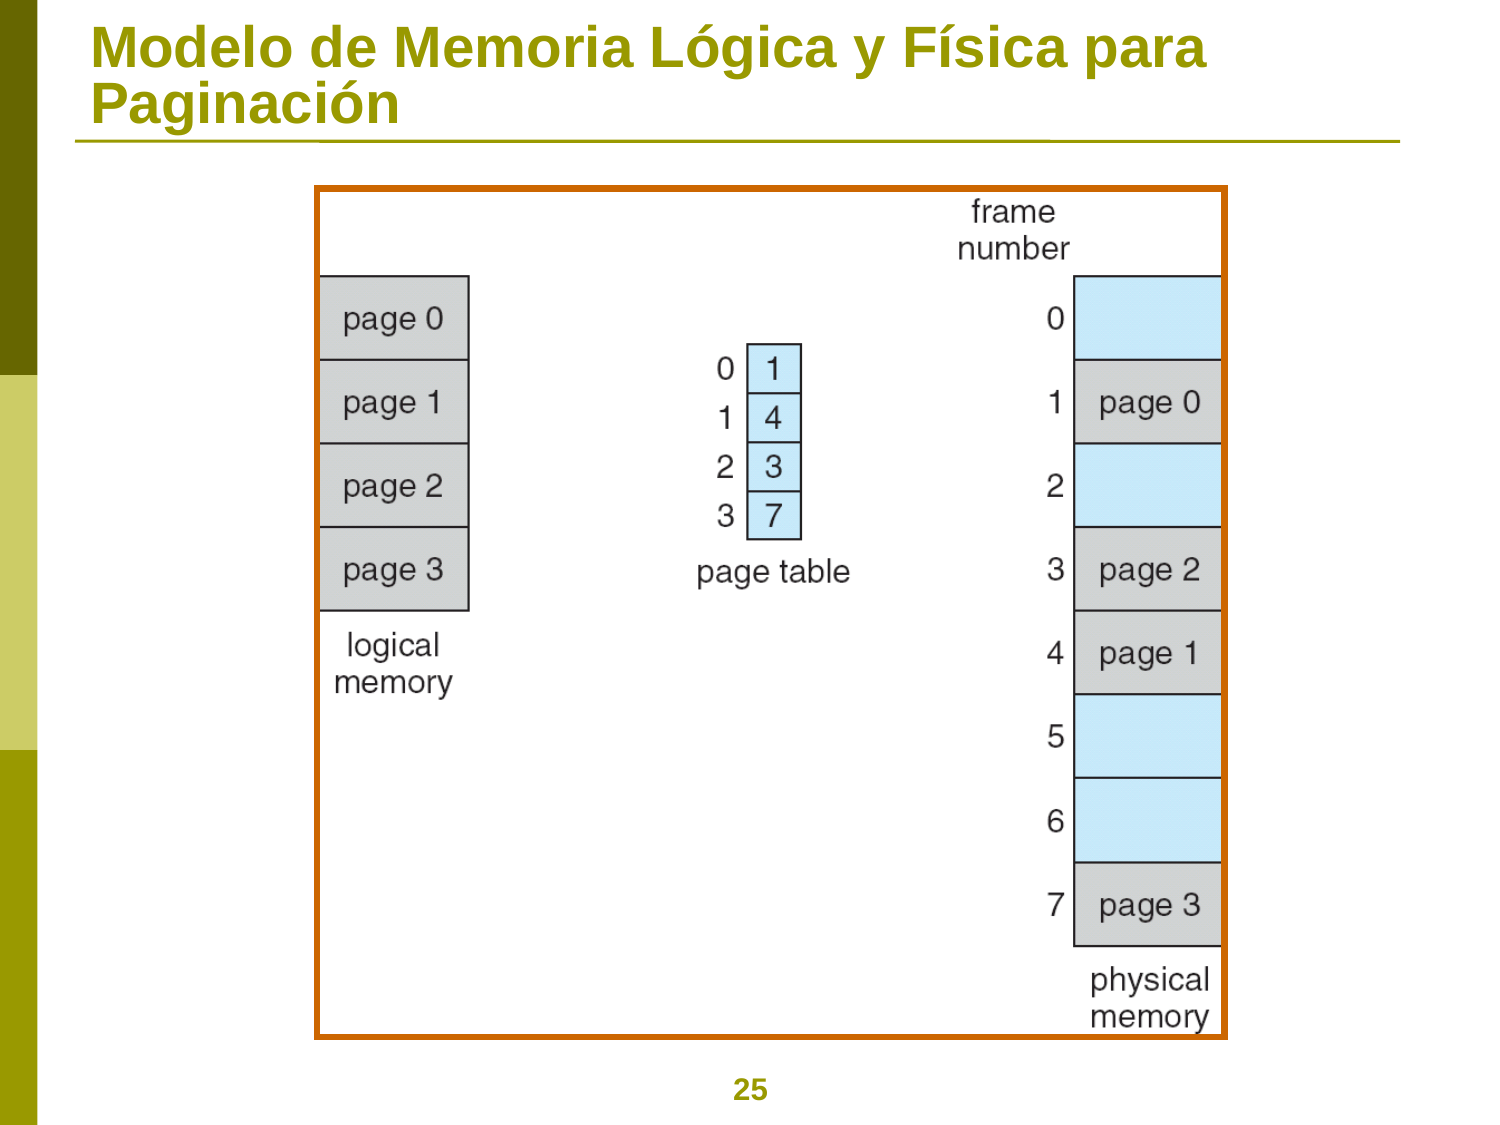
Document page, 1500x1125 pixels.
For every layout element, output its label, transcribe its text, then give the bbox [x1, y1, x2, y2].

text_box Modelo de Memoria Lógica y Física para Paginación [75, 15, 1426, 143]
picture [319, 191, 1222, 1034]
